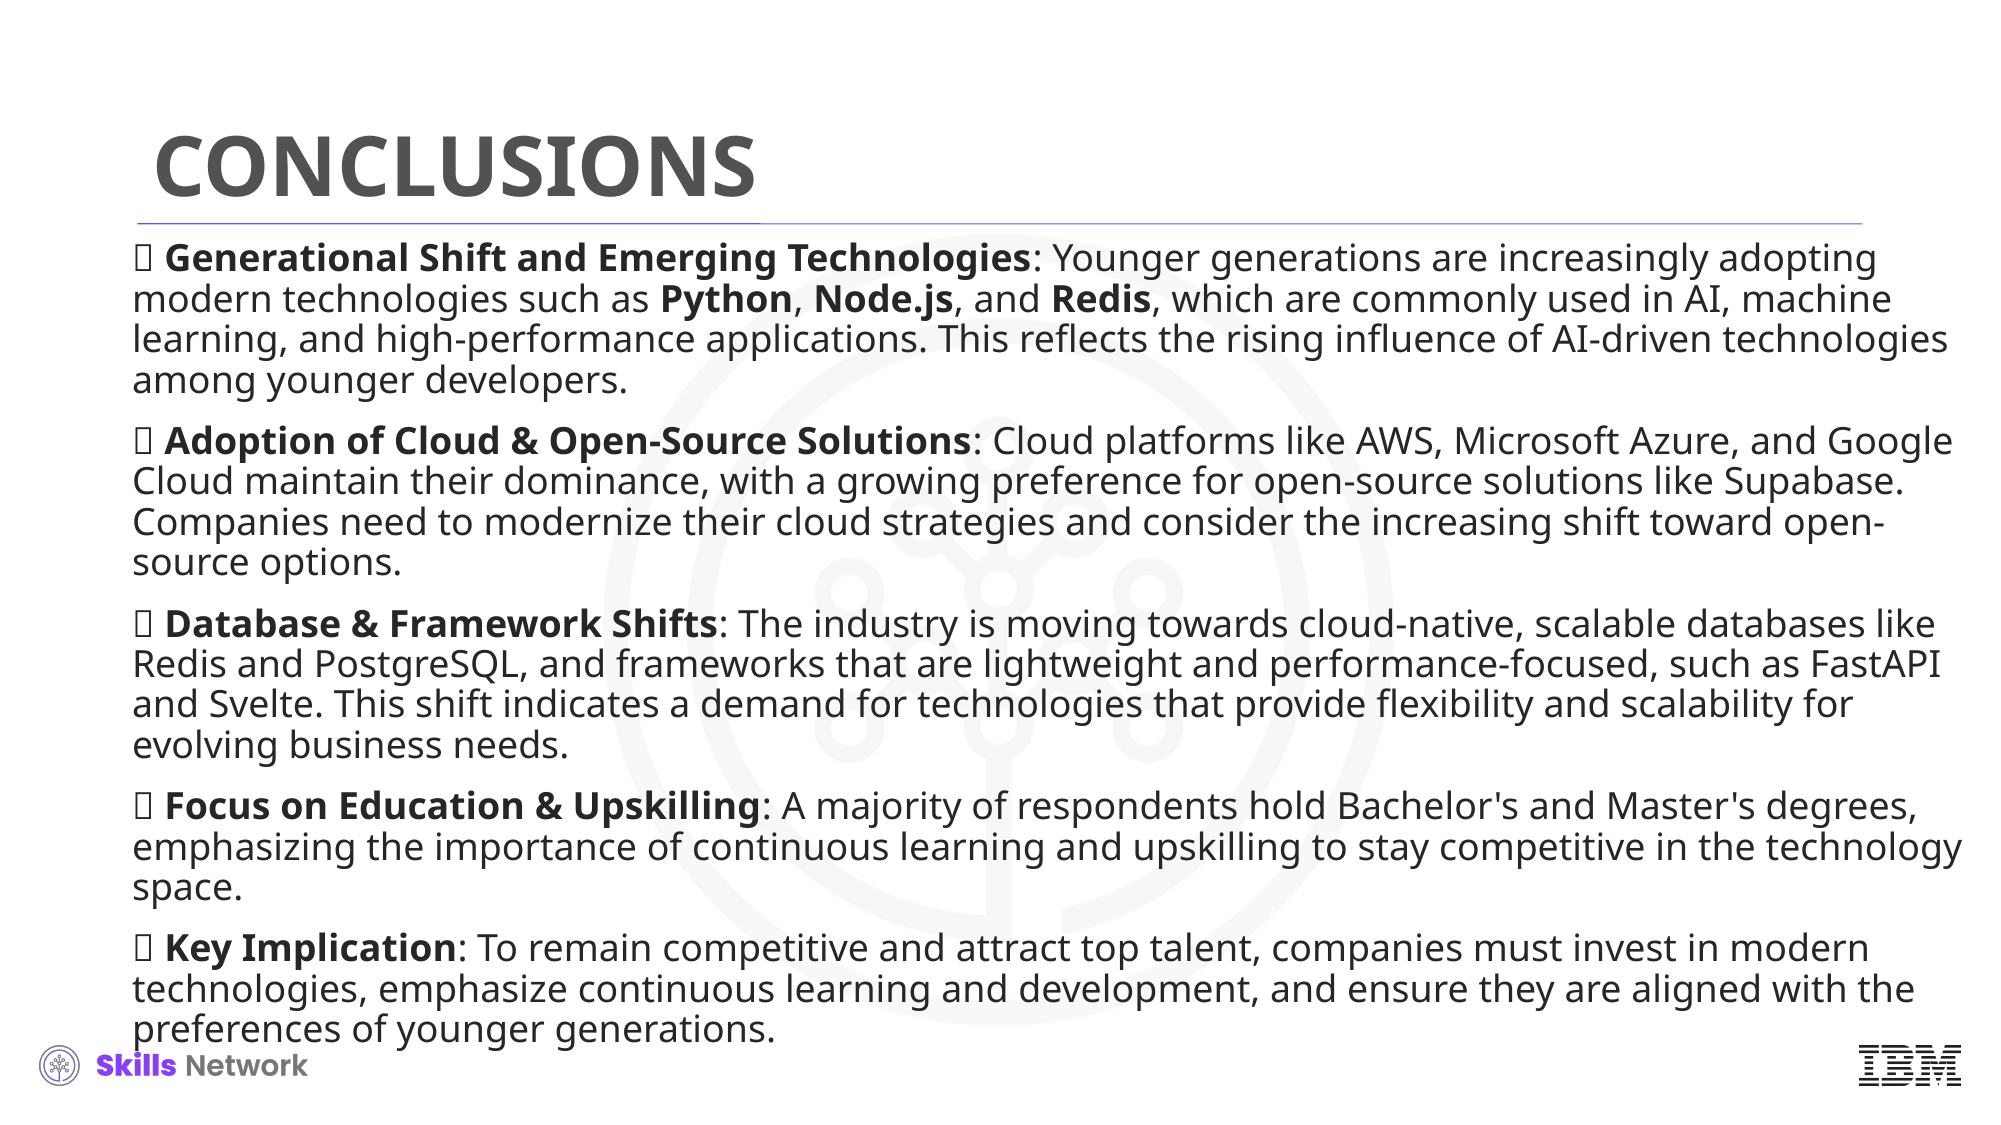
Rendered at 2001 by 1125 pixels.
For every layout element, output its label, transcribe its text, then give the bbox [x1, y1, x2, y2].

title CONCLUSIONS [137, 59, 1863, 231]
text_box 🔹 Generational Shift and Emerging Technologies: Younger generations are increasingly adopting modern technologies such as Python, Node.js, and Redis, which are commonly used in AI, machine learning, and high-performance applications. This reflects the rising influence of AI-driven technologies among younger developers. 🔹 Adoption of Cloud & Open-Source Solutions: Cloud platforms like AWS, Microsoft Azure, and Google Cloud maintain their dominance, with a growing preference for open-source solutions like Supabase. Companies need to modernize their cloud strategies and consider the increasing shift toward open-source options. 🔹 Database & Framework Shifts: The industry is moving towards cloud-native, scalable databases like Redis and PostgreSQL, and frameworks that are lightweight and performance-focused, such as FastAPI and Svelte. This shift indicates a demand for technologies that provide flexibility and scalability for evolving business needs. 🔹 Focus on Education & Upskilling: A majority of respondents hold Bachelor's and Master's degrees, emphasizing the importance of continuous learning and upskilling to stay competitive in the technology space. 🔹 Key Implication: To remain competitive and attract top talent, companies must invest in modern technologies, emphasize continuous learning and development, and ensure they are aligned with the preferences of younger generations. [117, 231, 2000, 1011]
picture [1859, 1045, 1961, 1086]
picture [39, 1045, 308, 1086]
